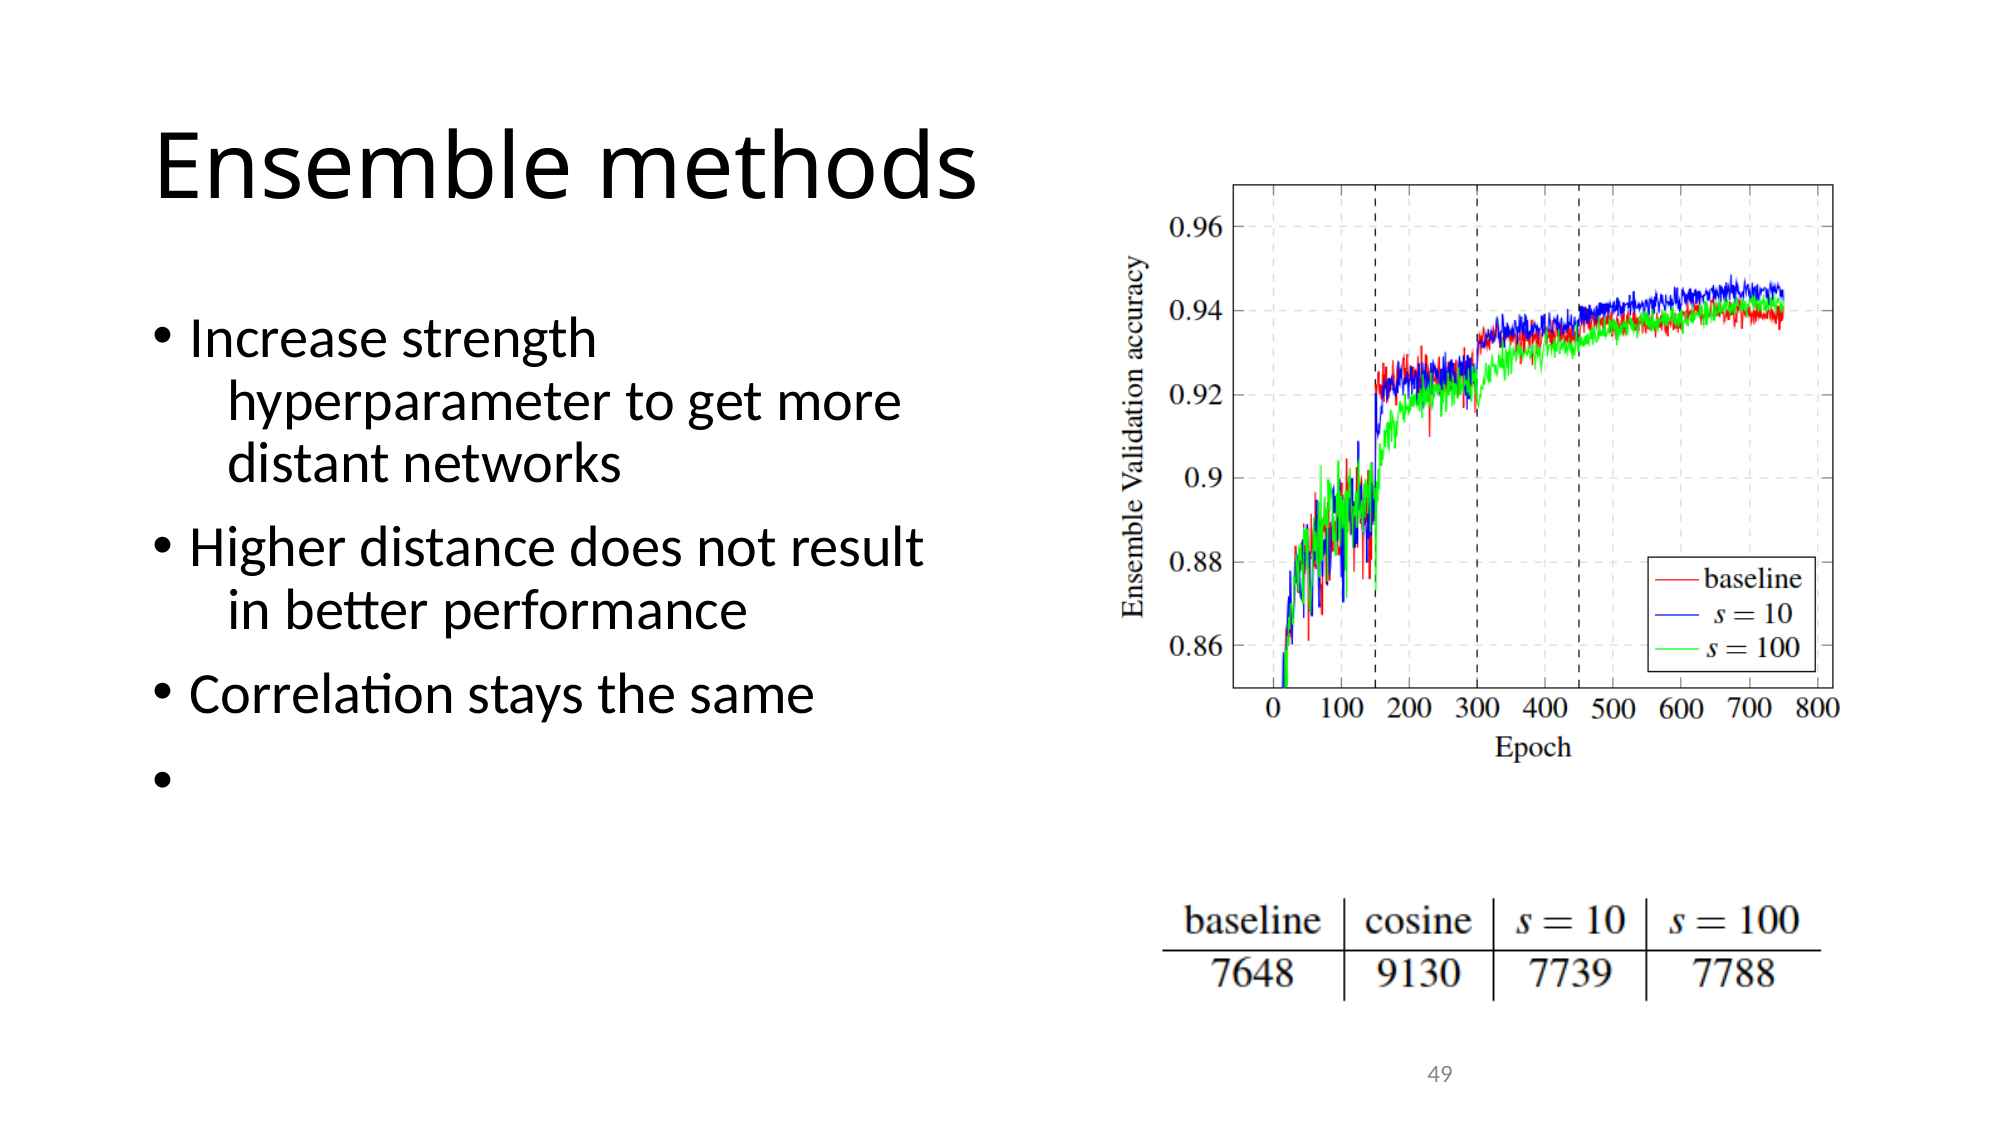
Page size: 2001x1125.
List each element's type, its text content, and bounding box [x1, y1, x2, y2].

text_box [1412, 1042, 1863, 1103]
picture [1126, 888, 1839, 1012]
picture [1085, 168, 1863, 781]
list Increase strength hyperparameter to get more distant networks Higher distance does not result in better performance Correlation stays the same [137, 299, 988, 1014]
title Ensemble methods [137, 59, 1863, 278]
